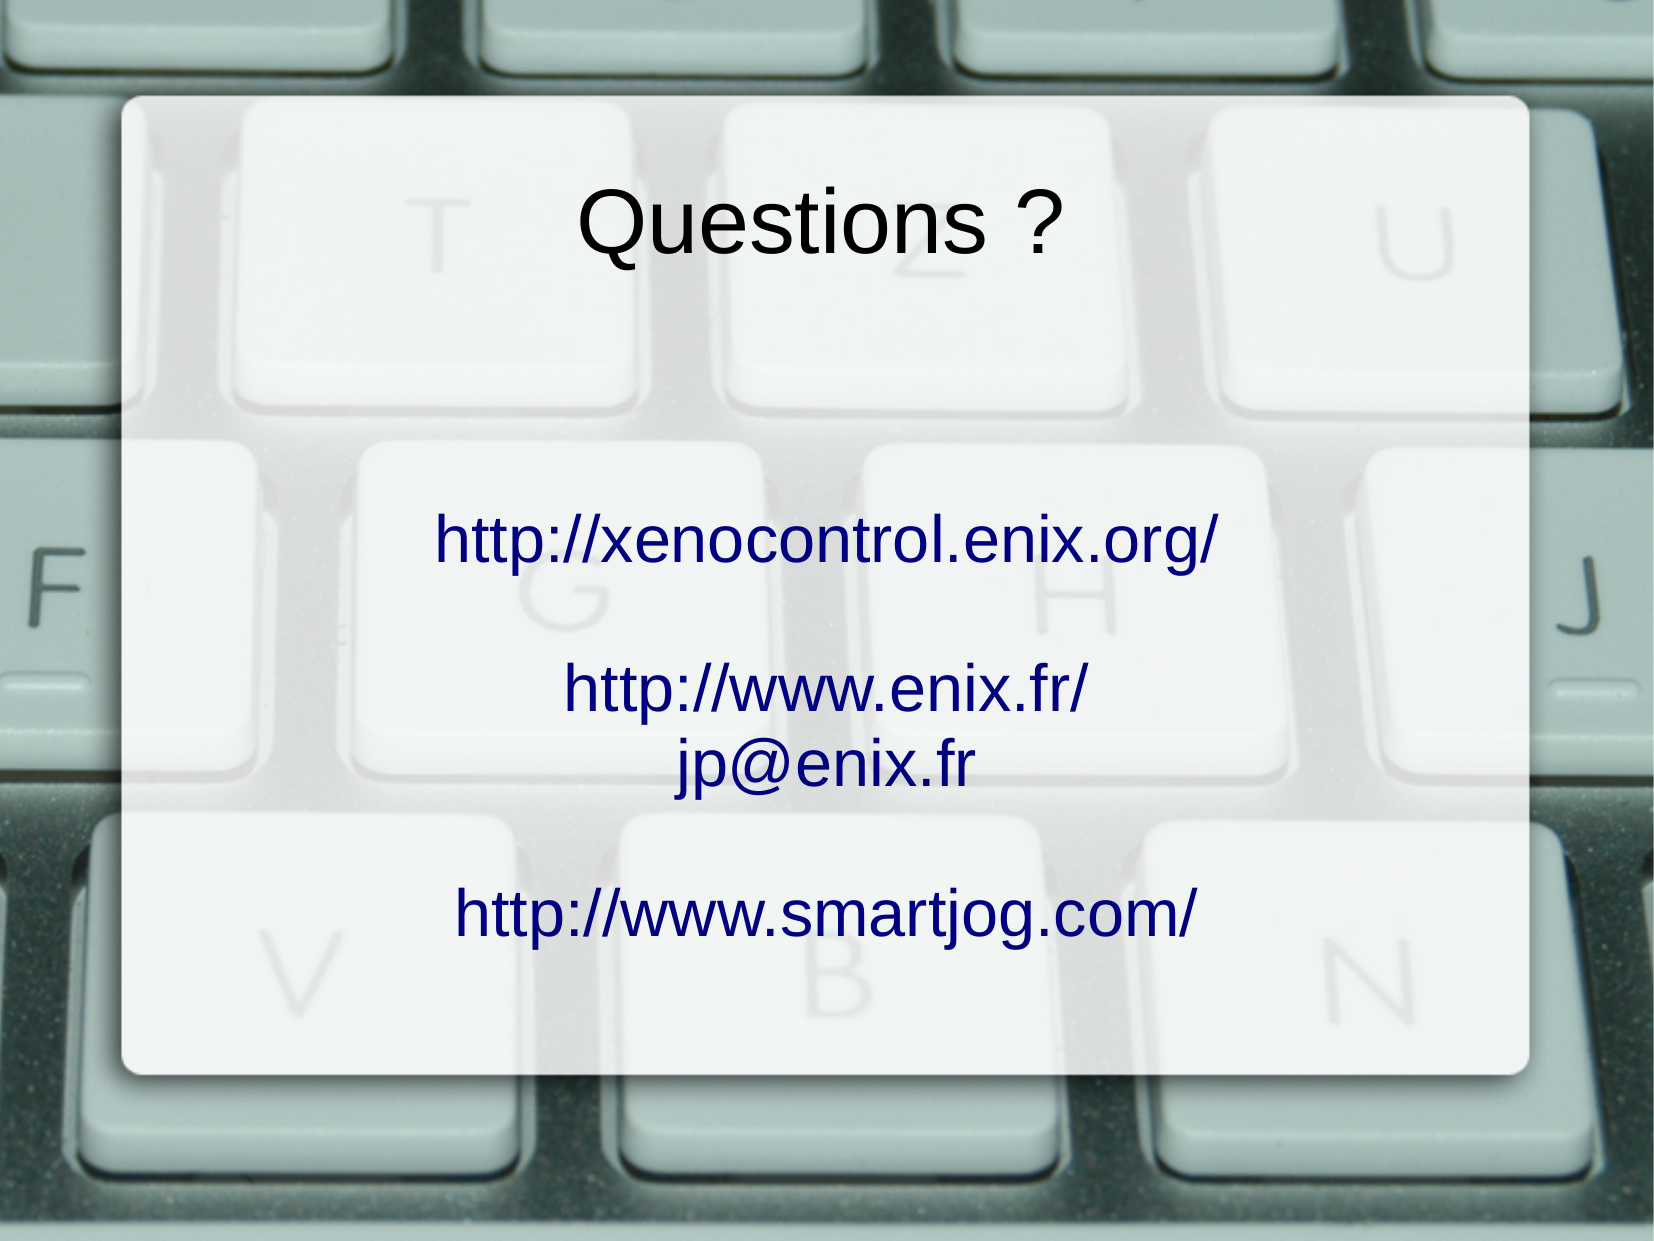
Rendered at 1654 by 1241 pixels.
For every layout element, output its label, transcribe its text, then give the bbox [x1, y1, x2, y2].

title Questions ? [135, 117, 1506, 325]
subtitle http://xenocontrol.enix.org/ http://www.enix.fr/ jp@enix.fr http://www.smartjog.com/ [147, 354, 1506, 1173]
picture [0, 0, 1654, 1241]
